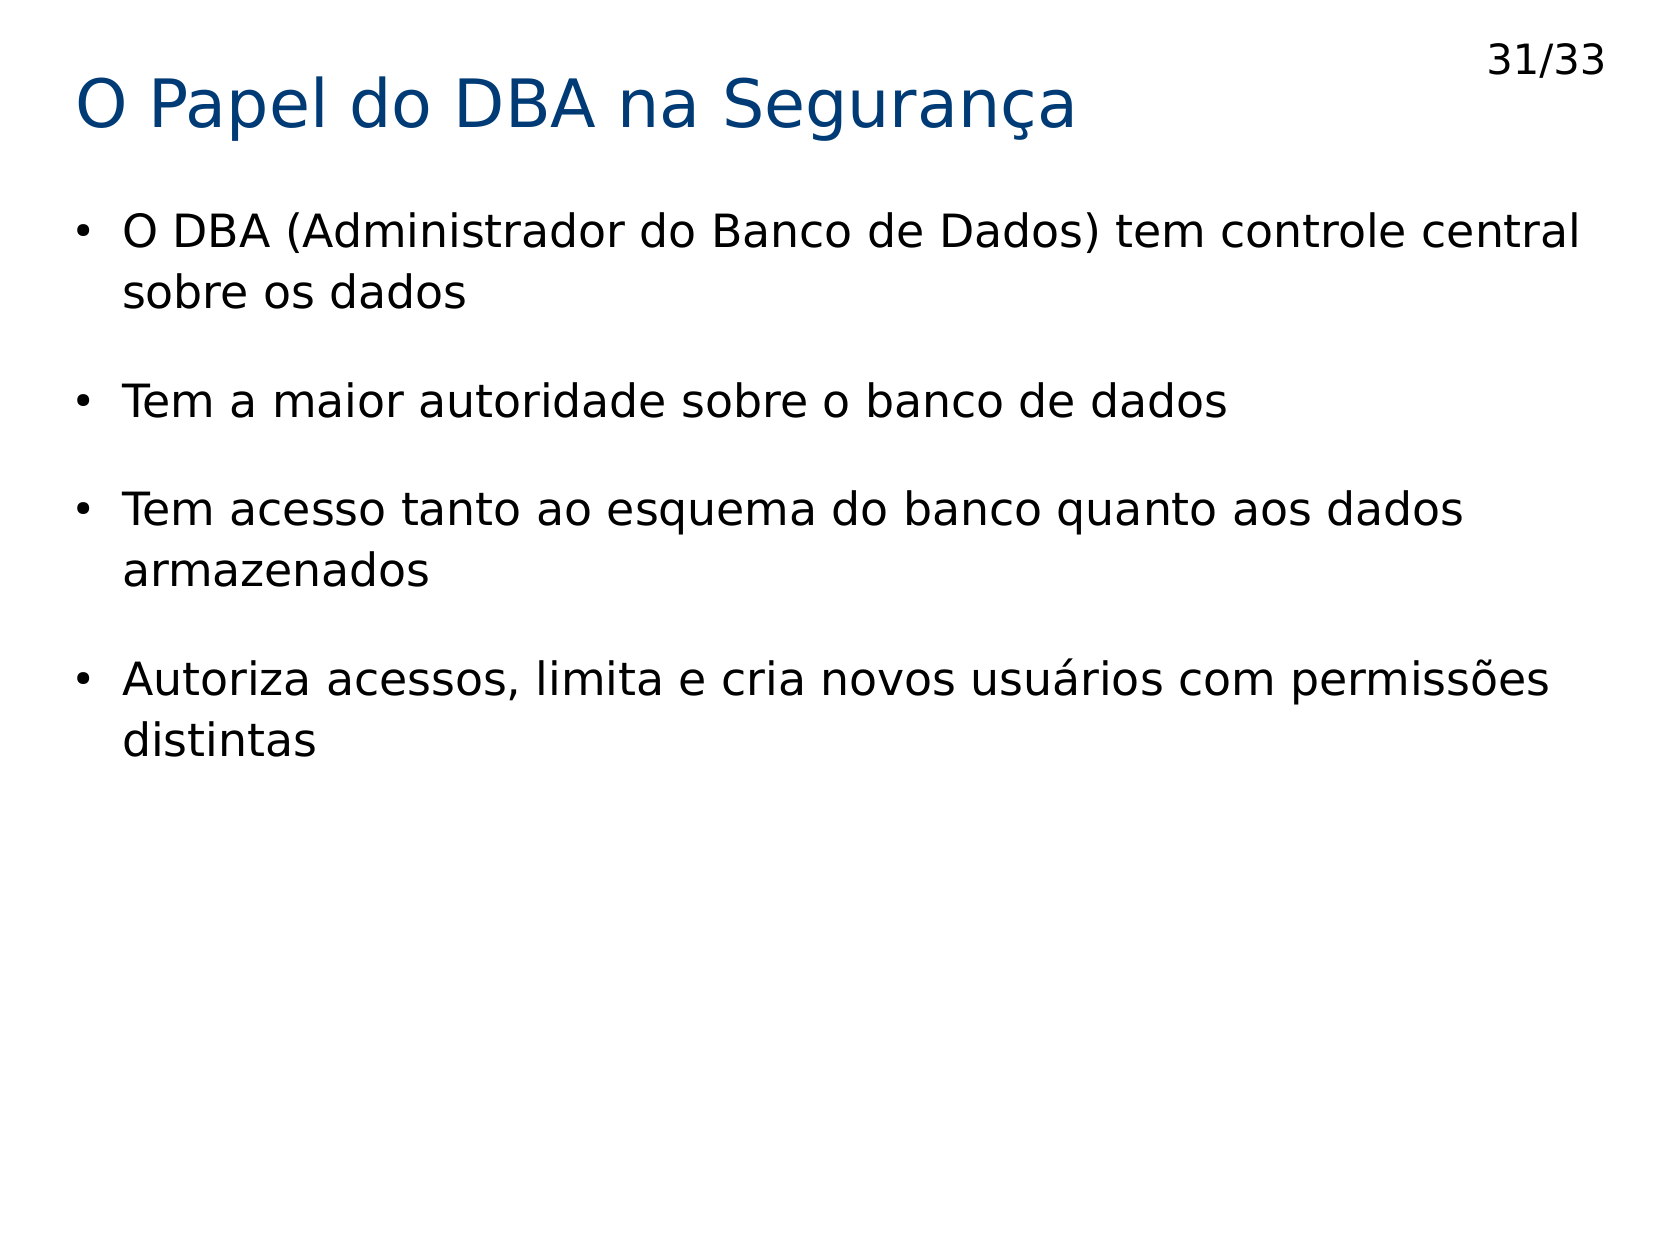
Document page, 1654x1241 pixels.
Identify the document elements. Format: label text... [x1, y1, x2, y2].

list O DBA (Administrador do Banco de Dados) tem controle central sobre os dados Tem a maior autoridade sobre o banco de dados Tem acesso tanto ao esquema do banco quanto aos dados armazenados Autoriza acessos, limita e cria novos usuários com permissões distintas [75, 196, 1601, 1177]
title O Papel do DBA na Segurança [75, 33, 1425, 175]
